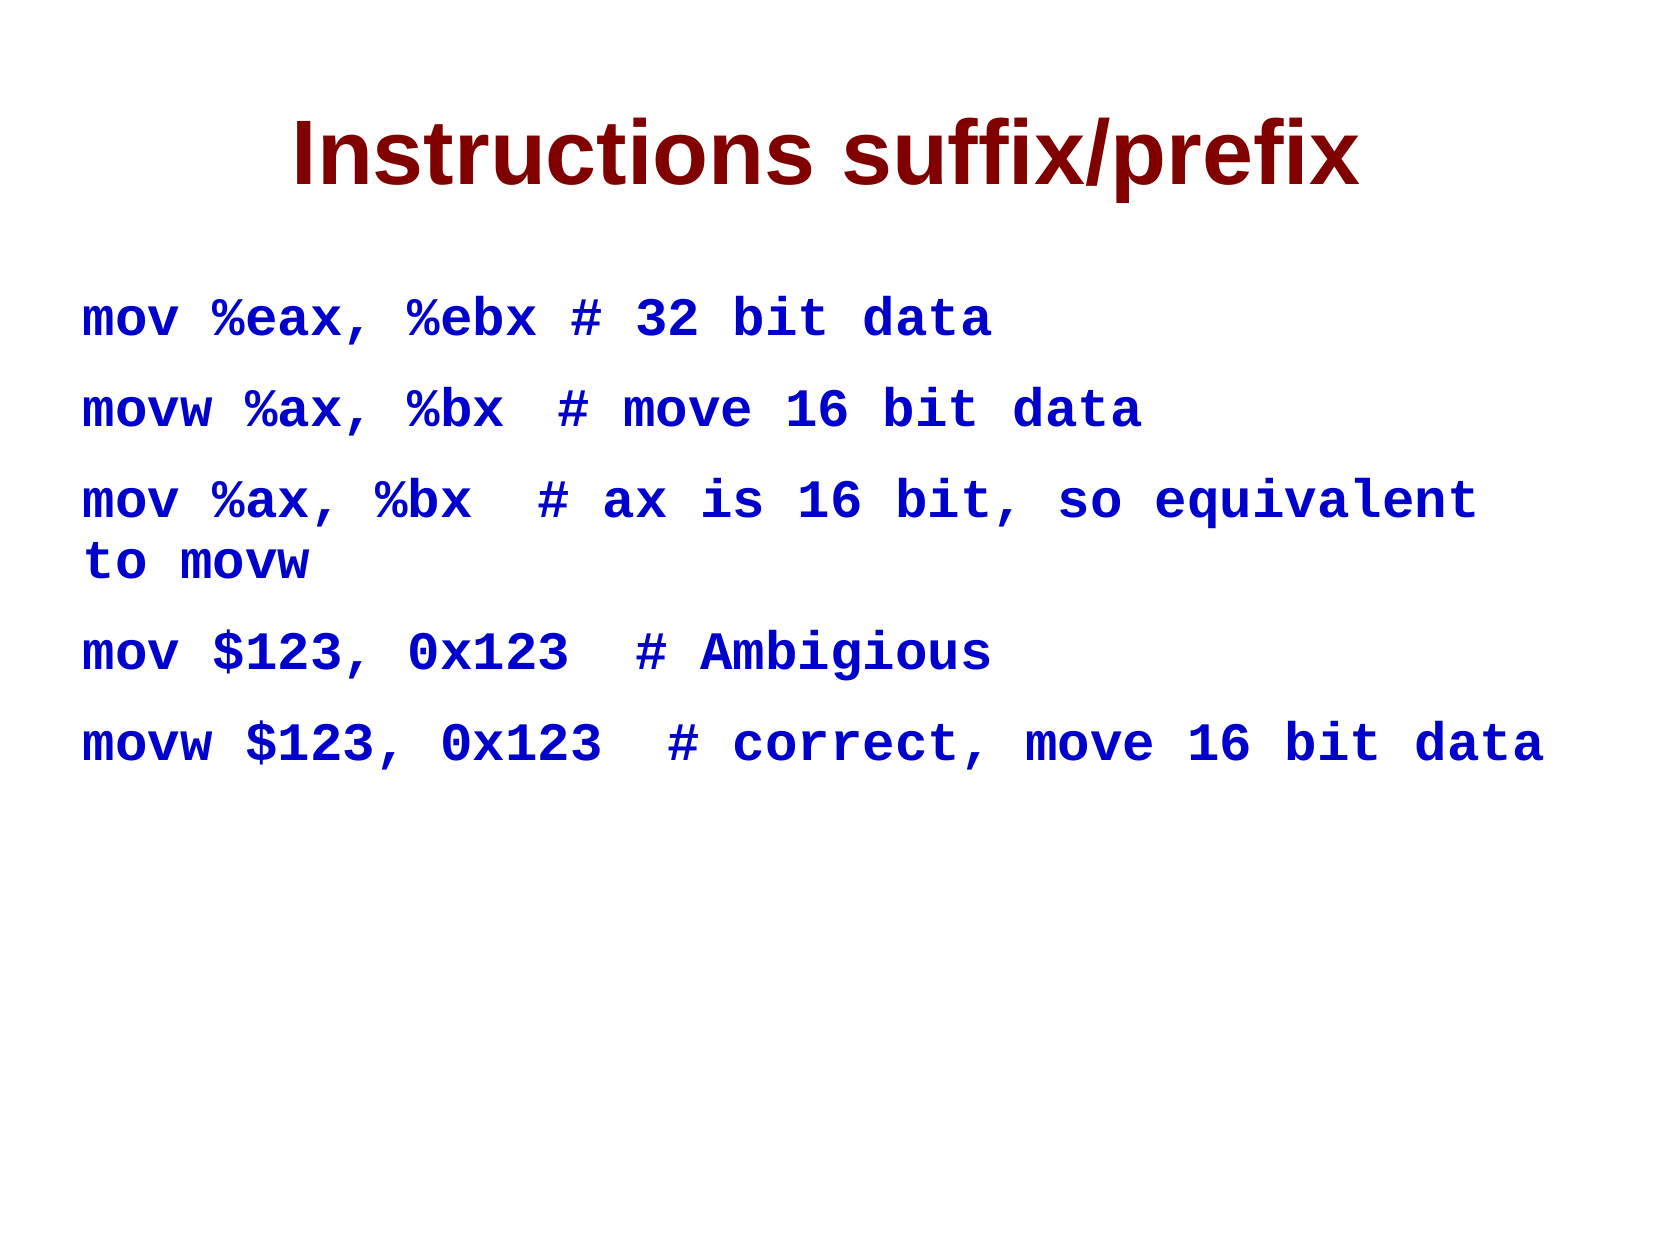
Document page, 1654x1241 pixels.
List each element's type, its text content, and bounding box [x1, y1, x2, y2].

list mov %eax, %ebx # 32 bit data movw %ax, %bx # move 16 bit data mov %ax, %bx # ax is 16 bit, so equivalent to movw mov $123, 0x123 # Ambigious movw $123, 0x123 # correct, move 16 bit data [82, 290, 1571, 1010]
title Instructions suffix/prefix [82, 49, 1571, 257]
